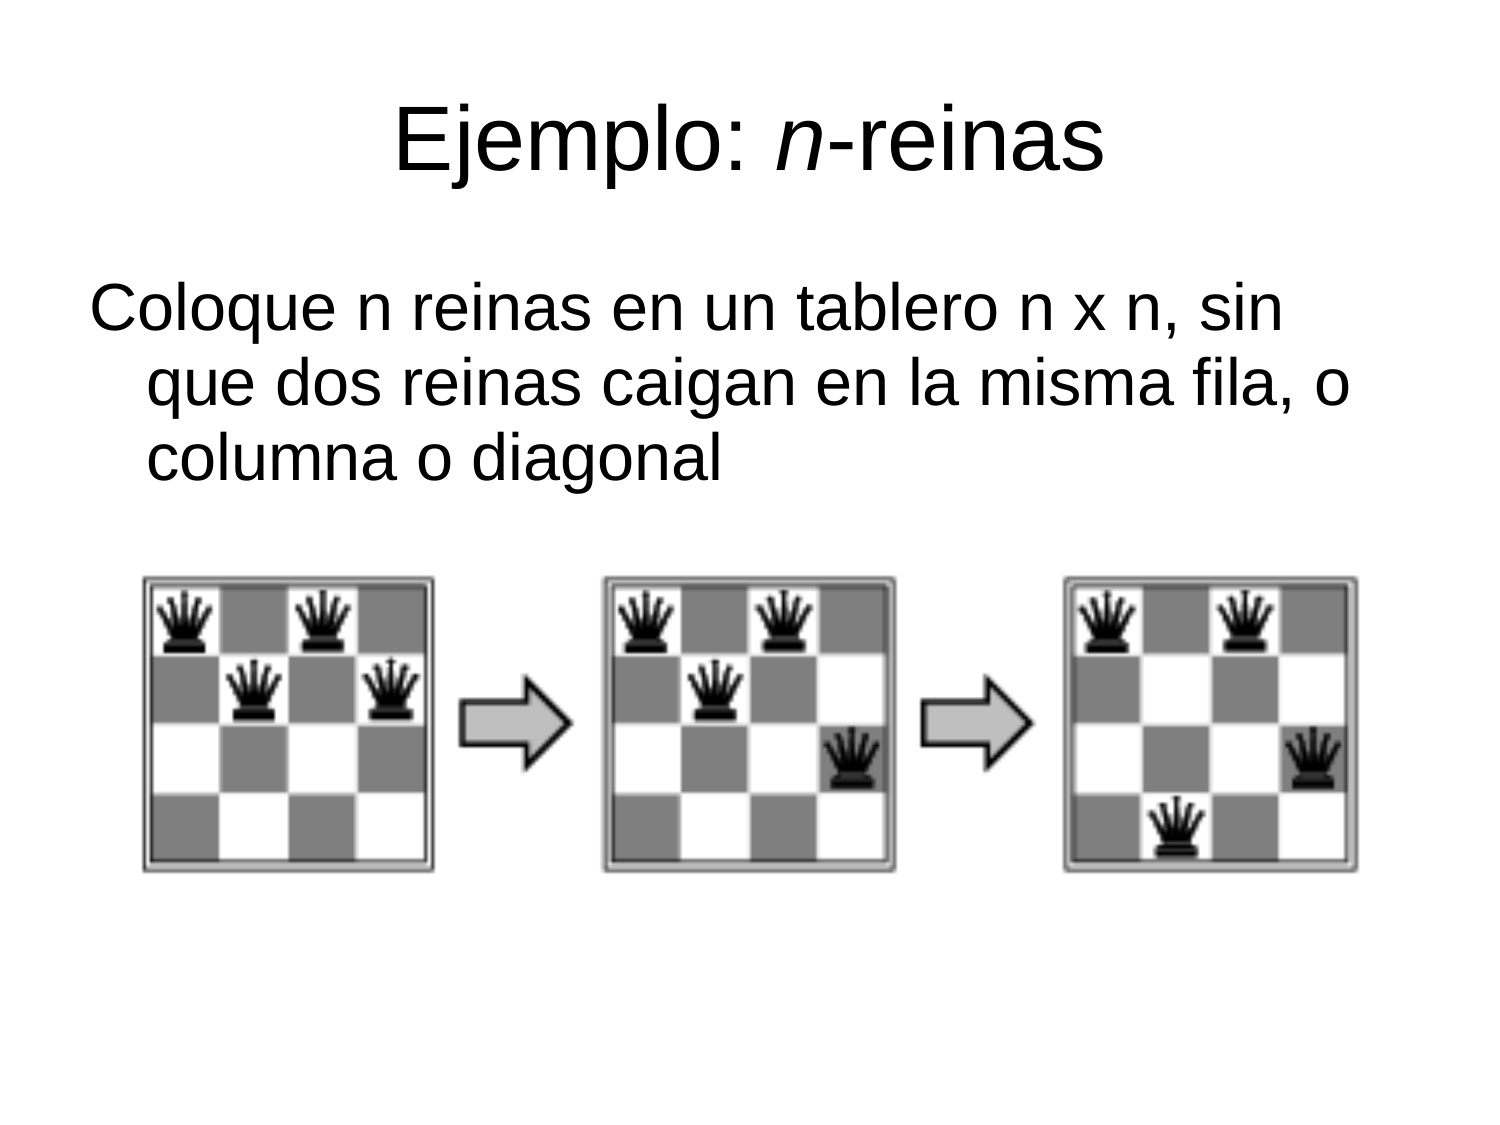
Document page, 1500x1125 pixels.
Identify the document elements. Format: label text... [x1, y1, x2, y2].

title Ejemplo: n-reinas [75, 45, 1426, 233]
list Coloque n reinas en un tablero n x n, sin que dos reinas caigan en la misma fila, o columna o diagonal [75, 262, 1426, 1006]
picture [137, 574, 1363, 881]
